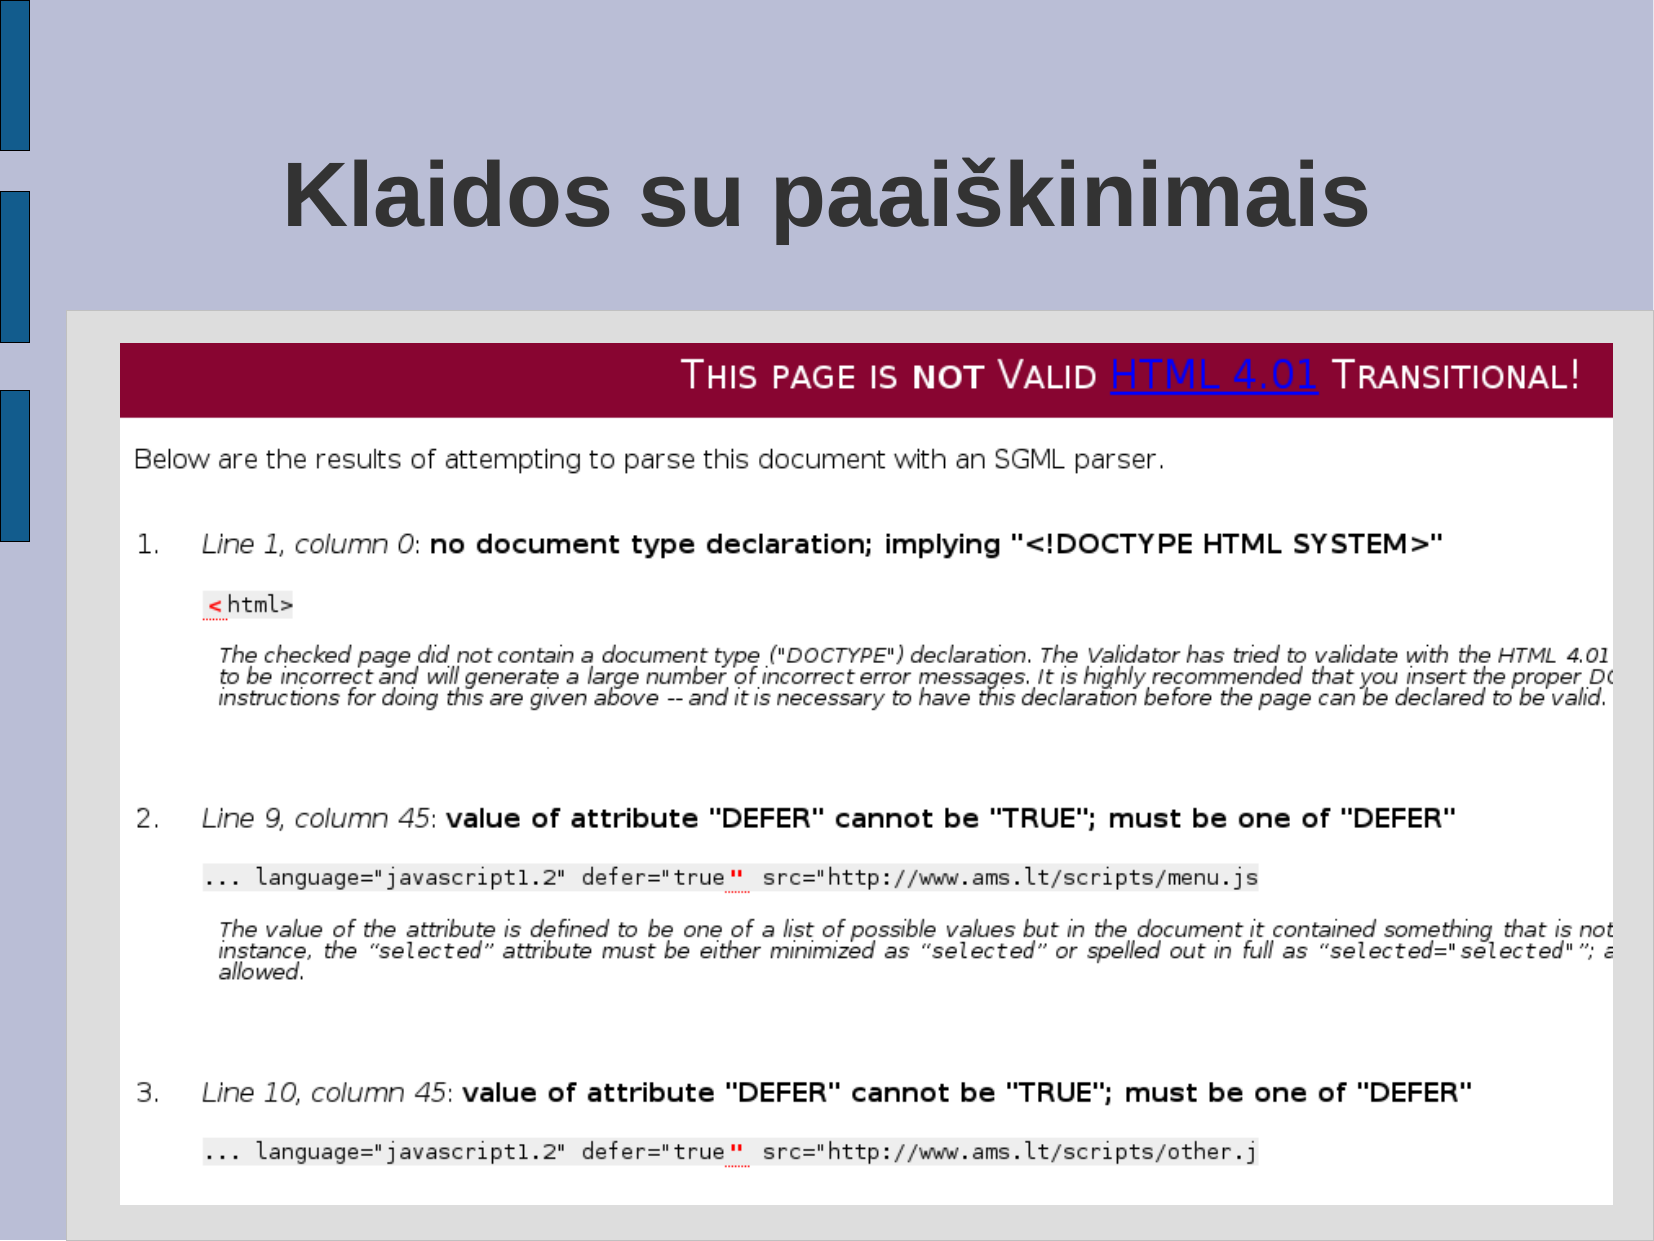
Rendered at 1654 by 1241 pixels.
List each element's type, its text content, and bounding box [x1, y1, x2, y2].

picture [120, 343, 1613, 1205]
title Klaidos su paaiškinimais [121, 91, 1534, 299]
